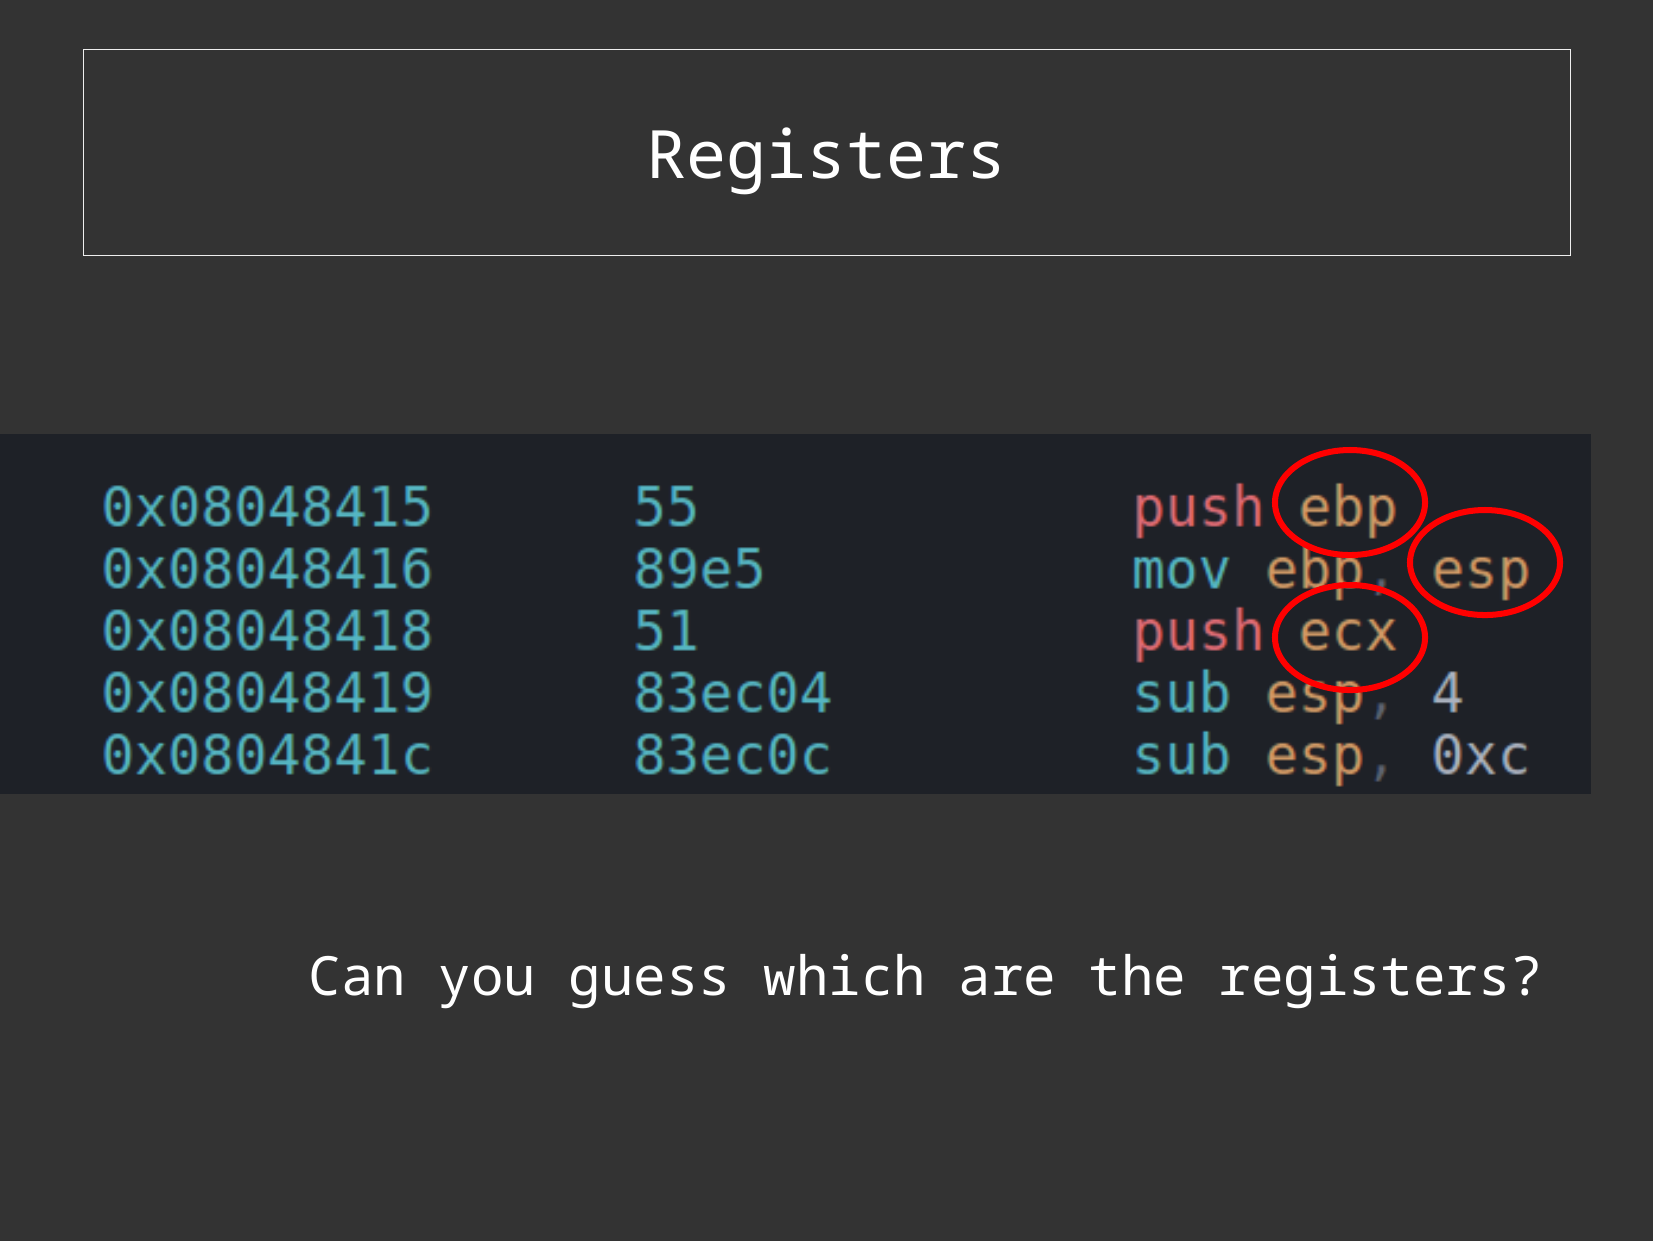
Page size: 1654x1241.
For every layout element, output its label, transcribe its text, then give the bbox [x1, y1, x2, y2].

text_box Can you guess which are the registers? [293, 930, 1360, 1000]
text_box Registers [83, 49, 1571, 256]
picture [0, 434, 1591, 794]
